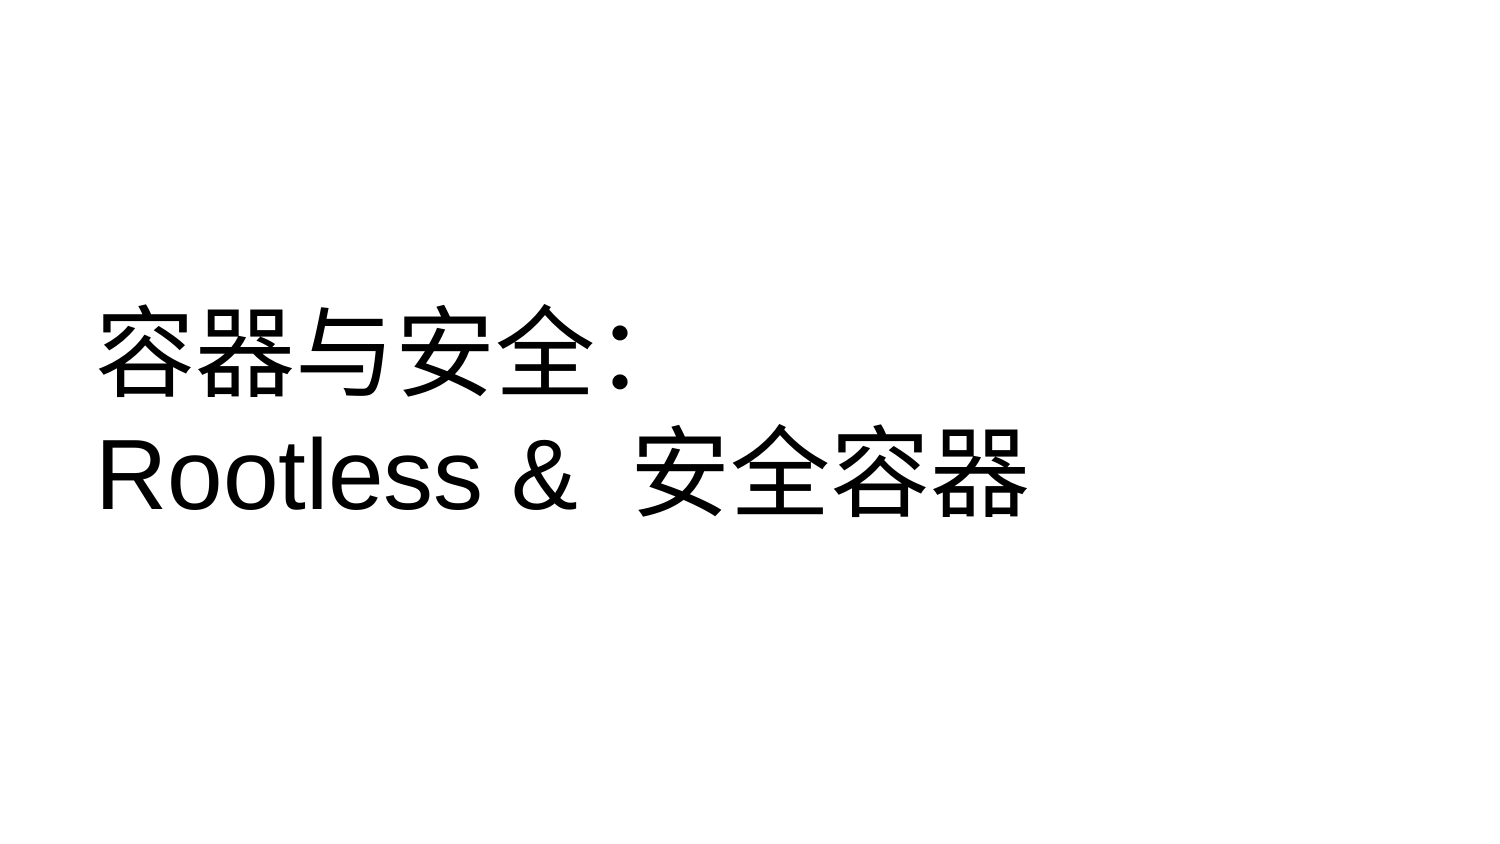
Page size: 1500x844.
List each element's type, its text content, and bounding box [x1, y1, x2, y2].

title 容器与安全： Rootless & 安全容器 [80, 73, 1125, 745]
